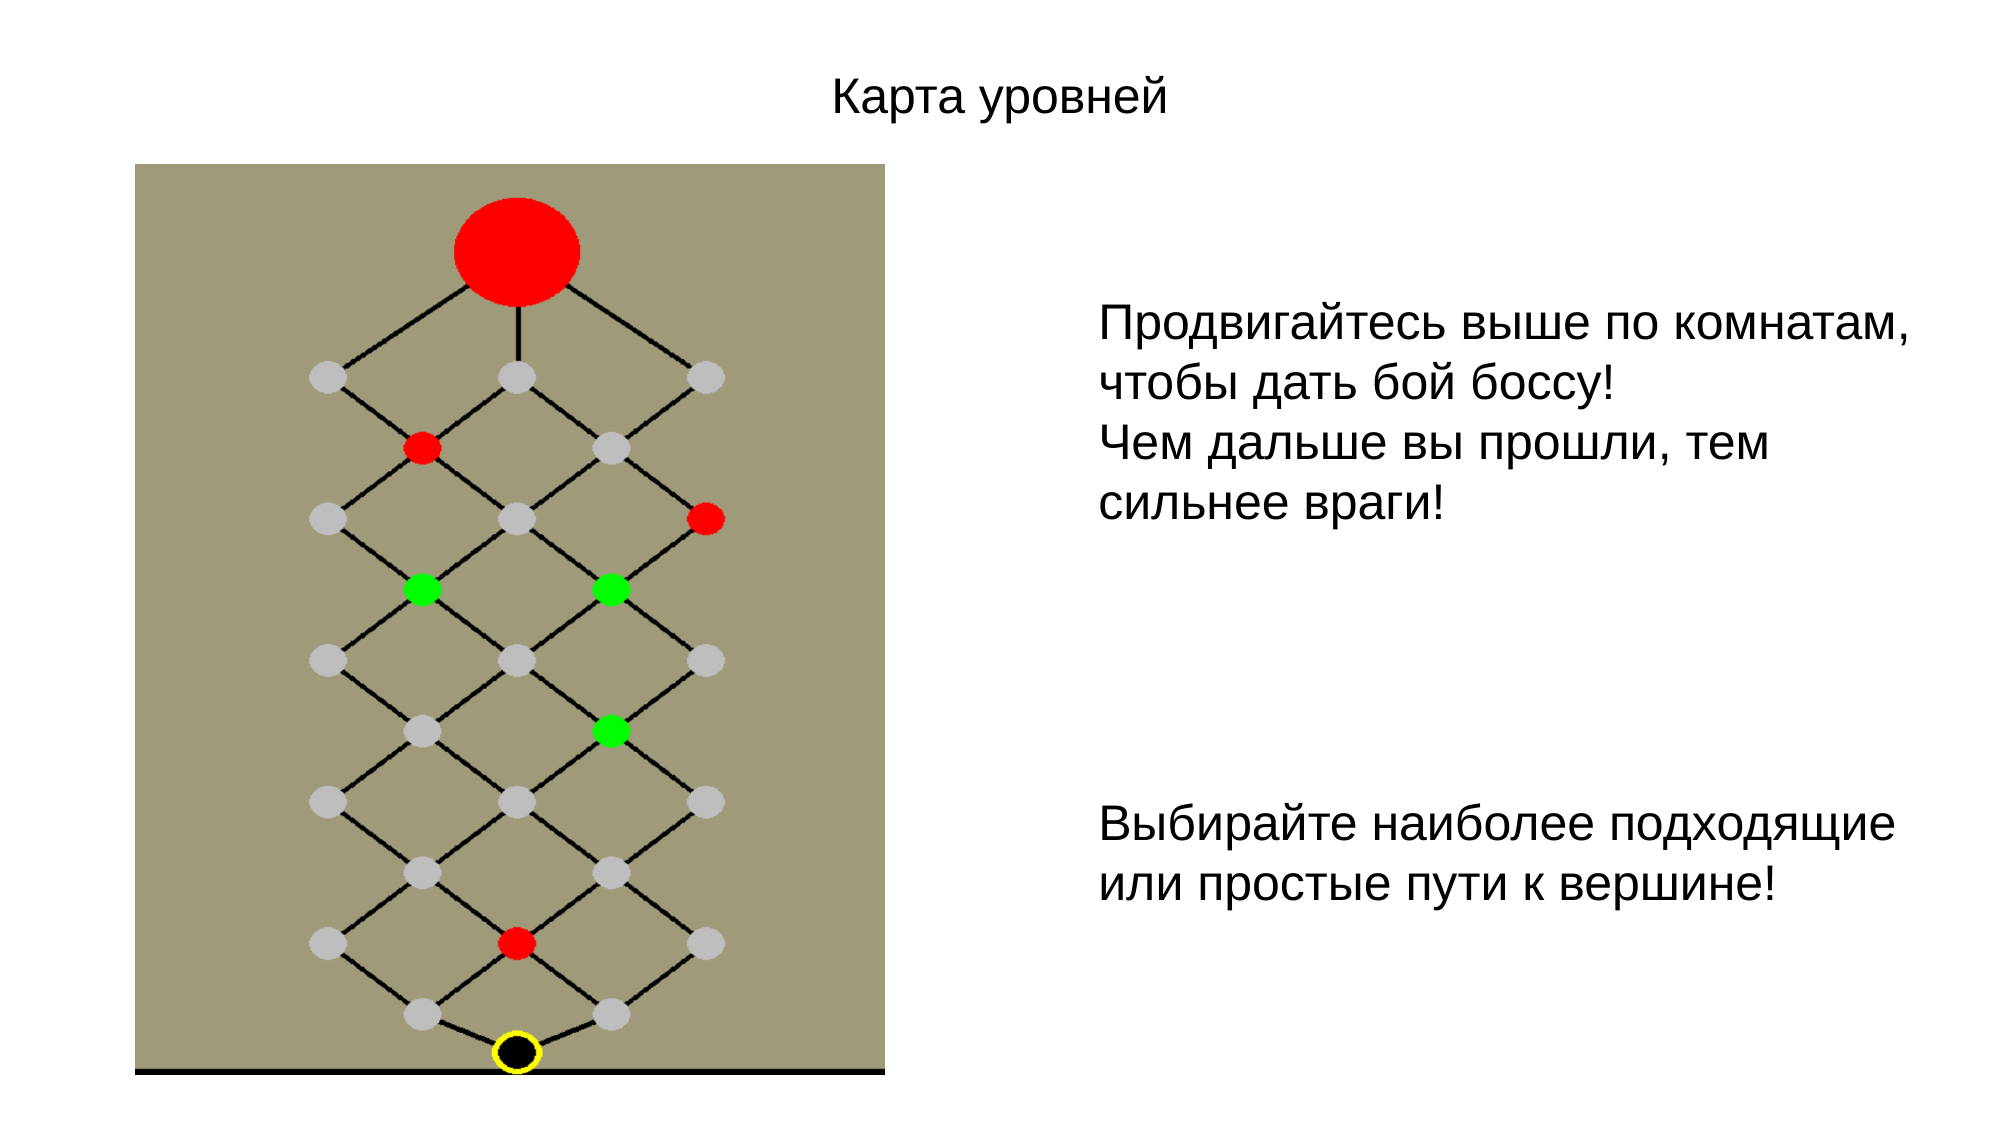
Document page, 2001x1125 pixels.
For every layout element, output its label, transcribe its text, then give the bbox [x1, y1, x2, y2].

picture [135, 164, 885, 1075]
text_box Продвигайтесь выше по комнатам, чтобы дать бой боссу! Чем дальше вы прошли, тем сильнее враги! [1098, 180, 1961, 637]
text_box Выбирайте наиболее подходящие или простые пути к вершине! [1098, 637, 1961, 1063]
title Карта уровней [250, 7, 1750, 181]
